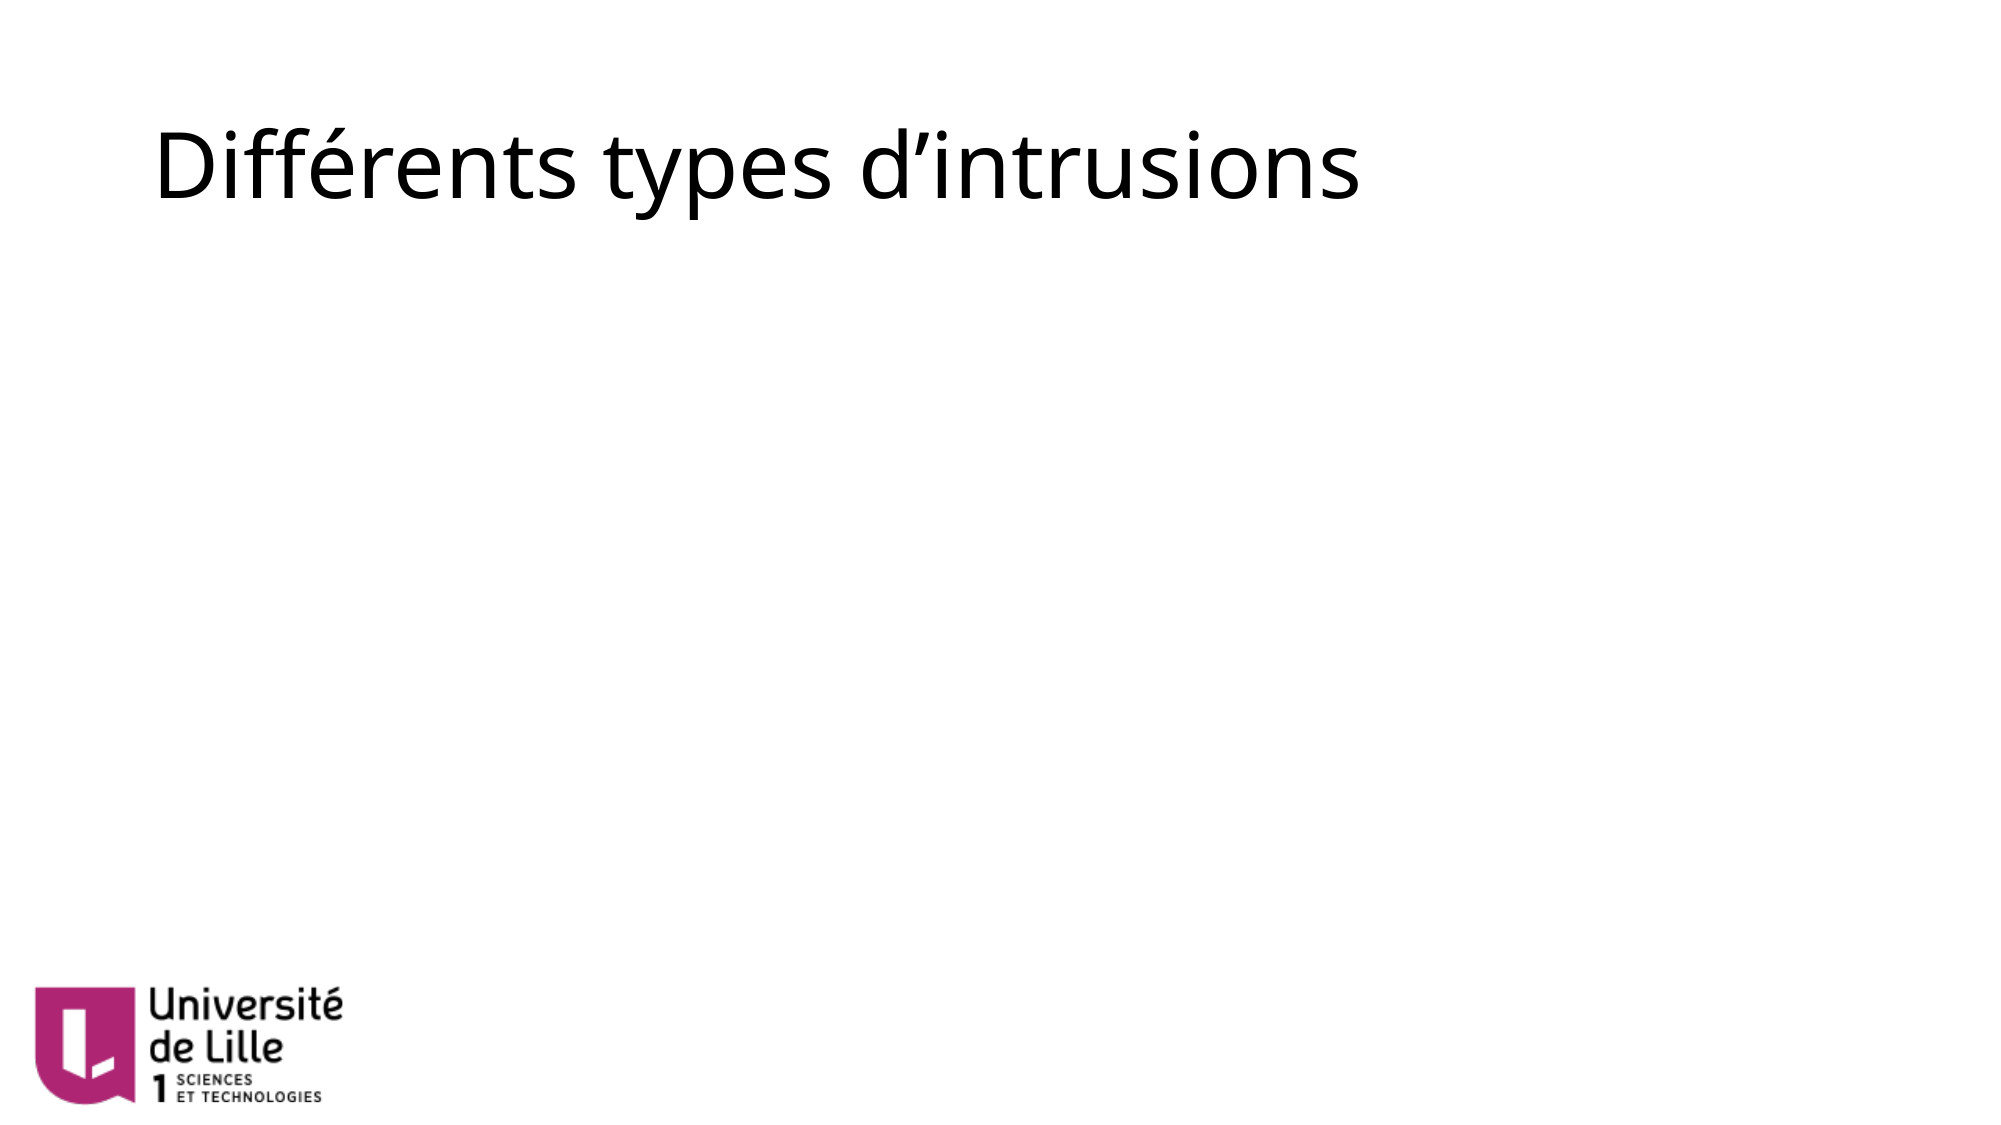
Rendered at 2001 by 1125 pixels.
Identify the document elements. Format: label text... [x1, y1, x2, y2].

title Différents types d’intrusions [137, 59, 1863, 278]
